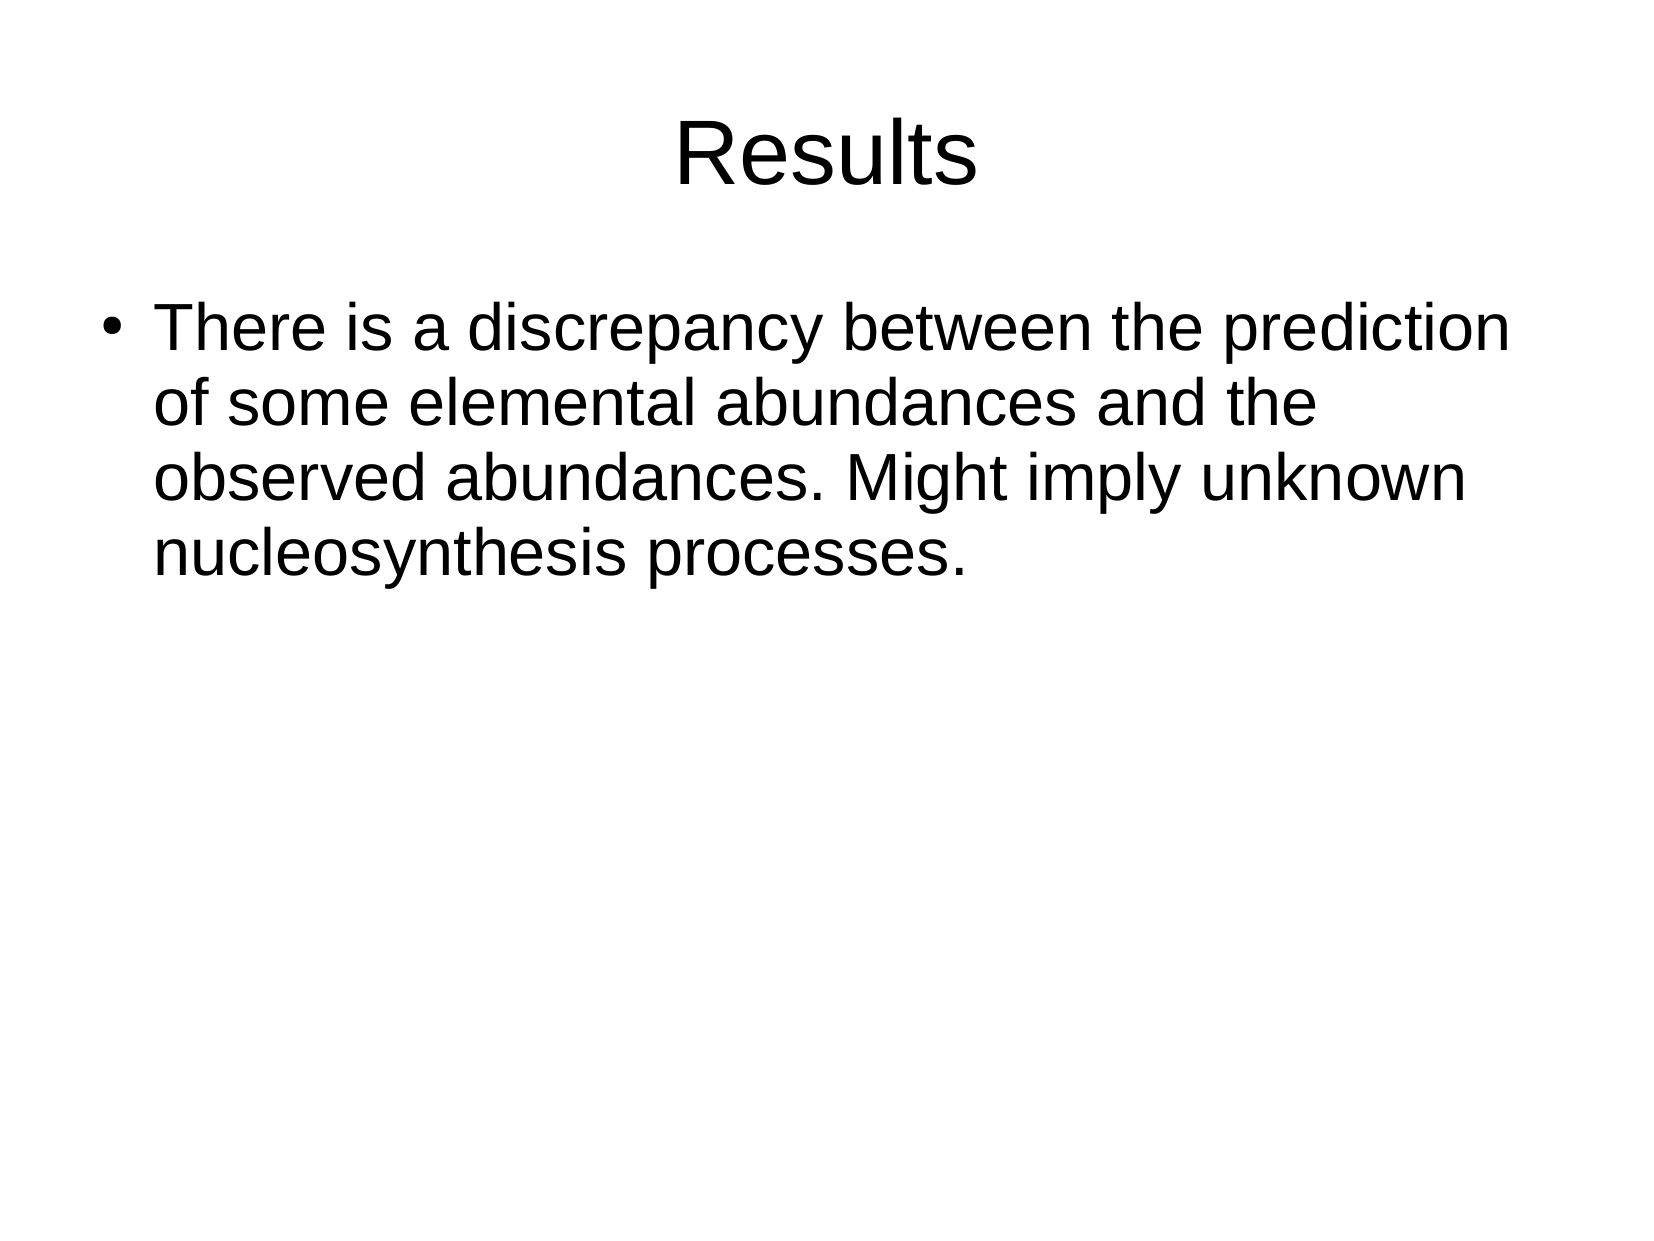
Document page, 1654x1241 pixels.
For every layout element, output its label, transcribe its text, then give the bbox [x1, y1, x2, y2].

list There is a discrepancy between the prediction of some elemental abundances and the observed abundances. Might imply unknown nucleosynthesis processes. [82, 290, 1571, 1010]
title Results [82, 49, 1571, 257]
